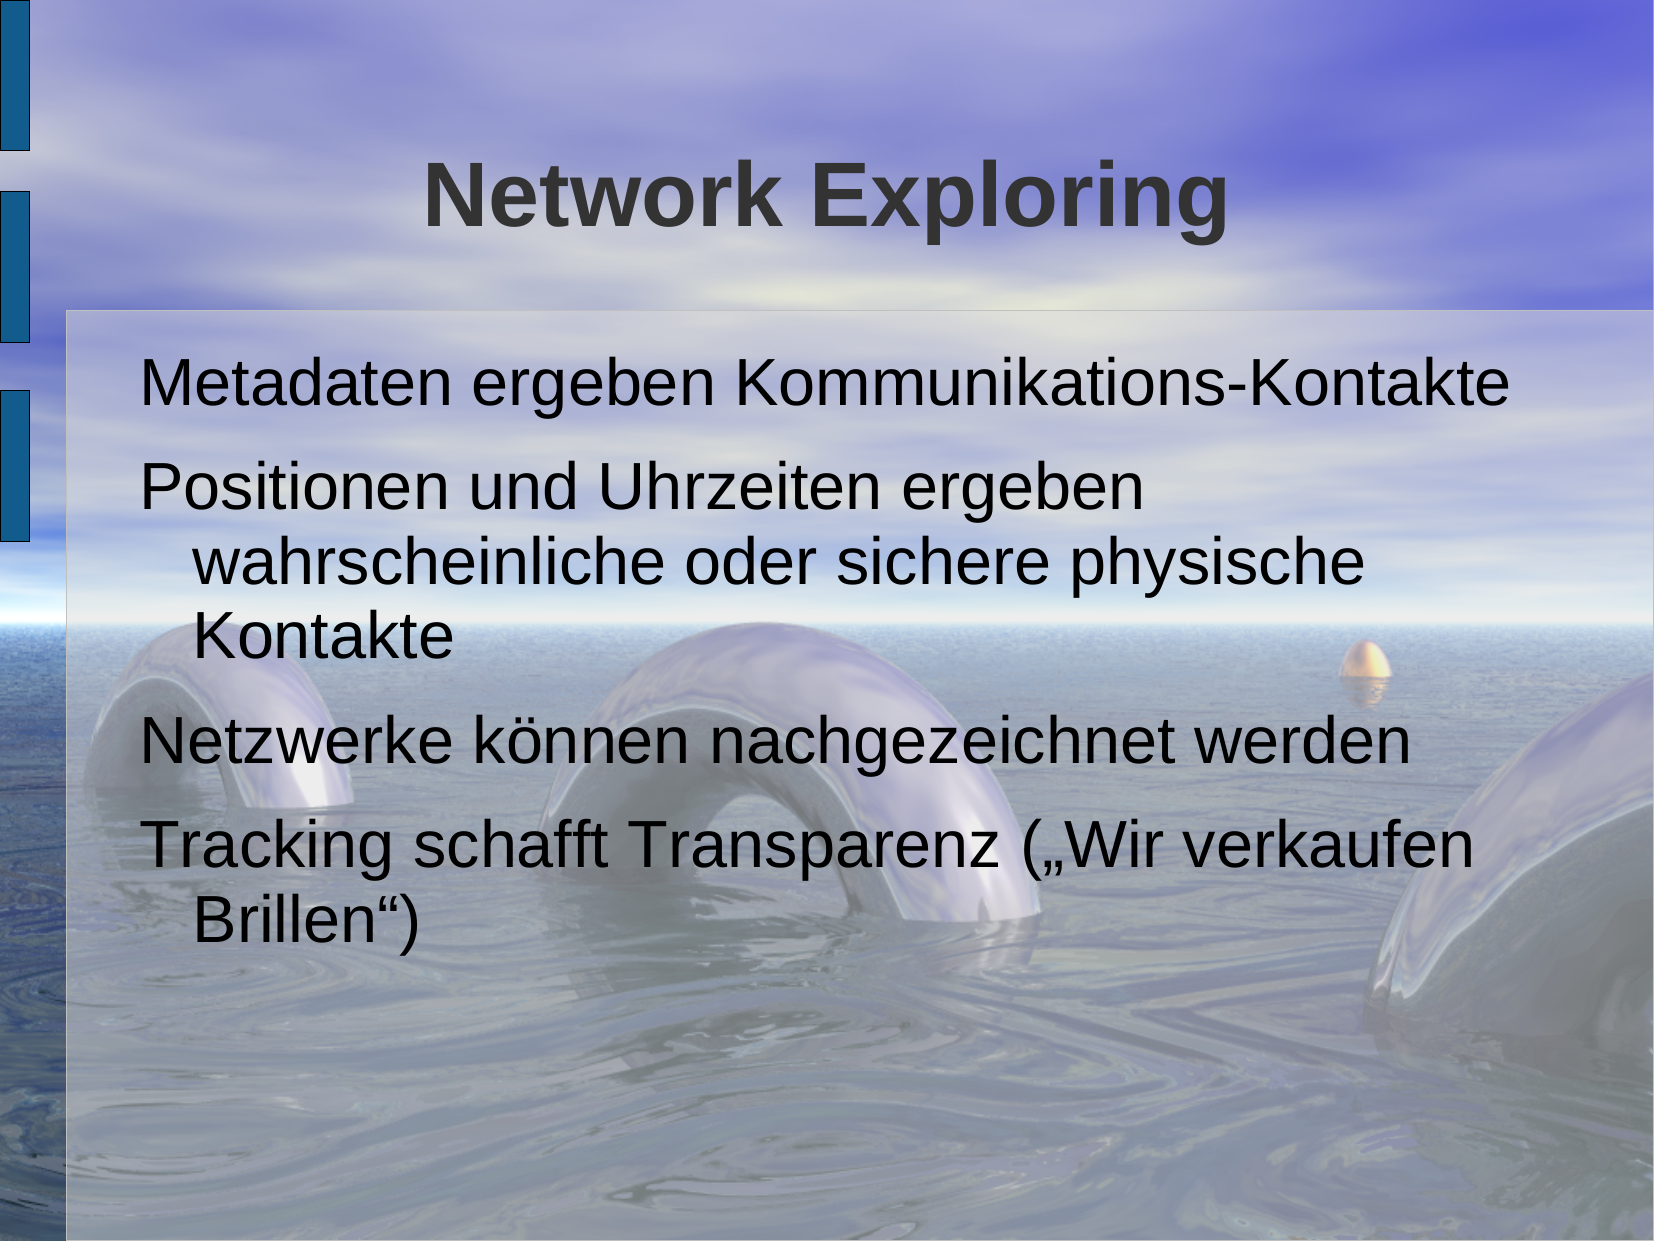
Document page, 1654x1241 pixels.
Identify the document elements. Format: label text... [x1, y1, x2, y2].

list Metadaten ergeben Kommunikations-Kontakte Positionen und Uhrzeiten ergeben wahrscheinliche oder sichere physische Kontakte Netzwerke können nachgezeichnet werden Tracking schafft Transparenz („Wir verkaufen Brillen“) [121, 344, 1534, 1134]
title Network Exploring [121, 91, 1534, 299]
picture [0, 0, 1654, 1241]
